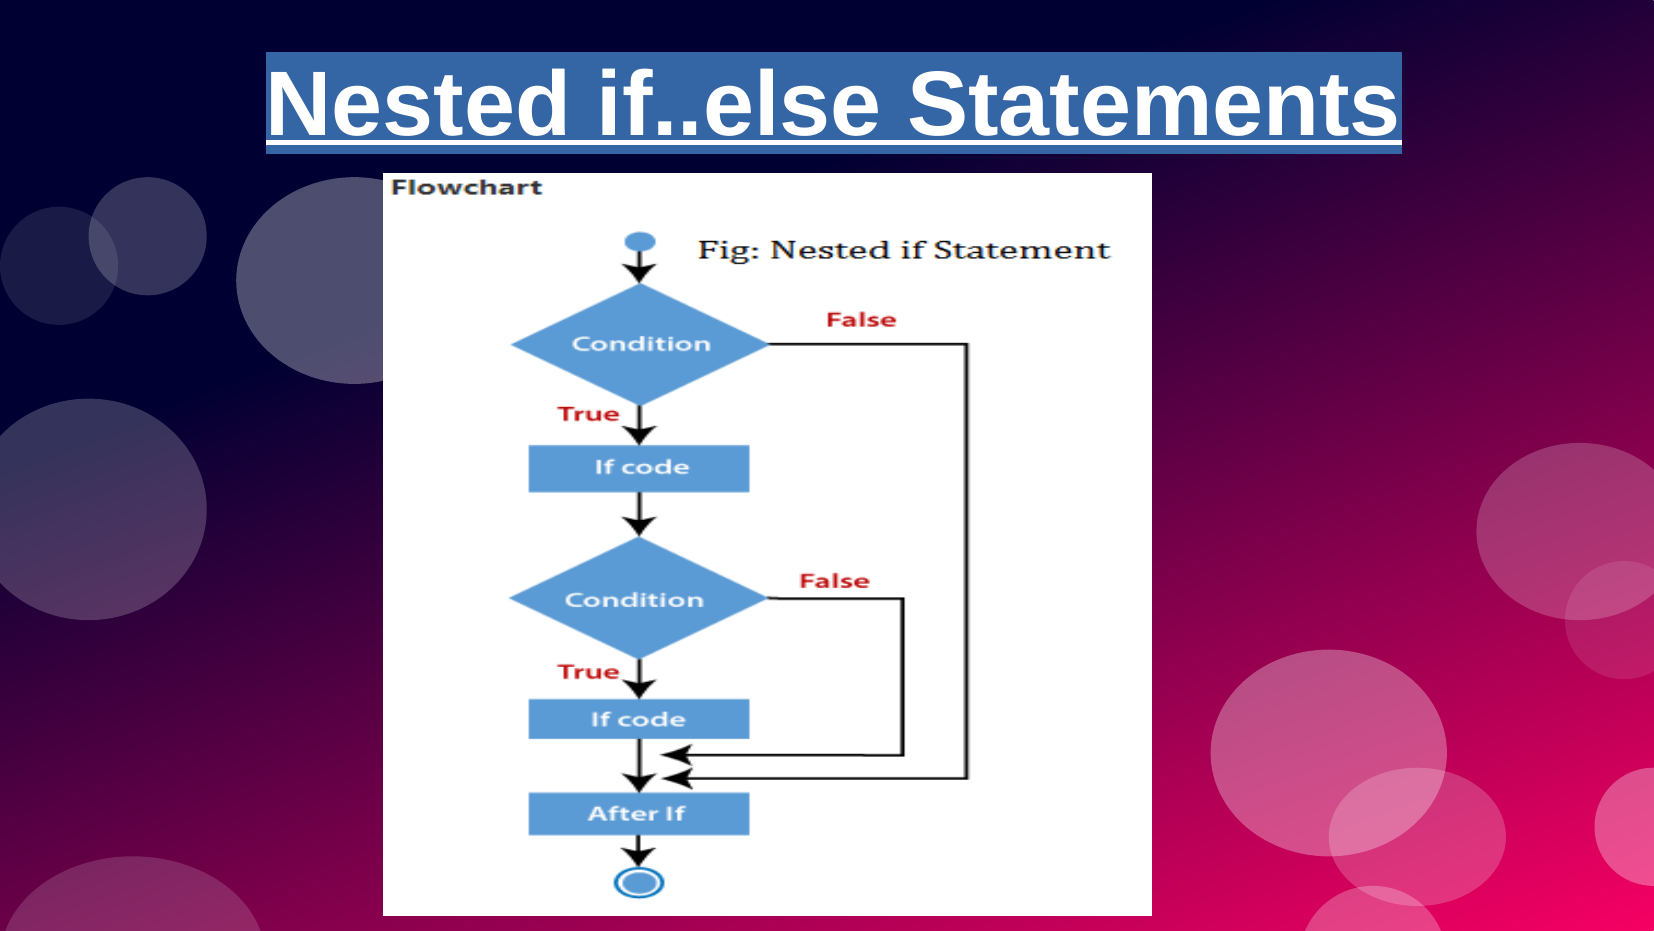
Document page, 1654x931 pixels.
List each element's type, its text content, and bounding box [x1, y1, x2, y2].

title Nested if..else Statements [265, 29, 1654, 280]
picture [383, 173, 1152, 916]
